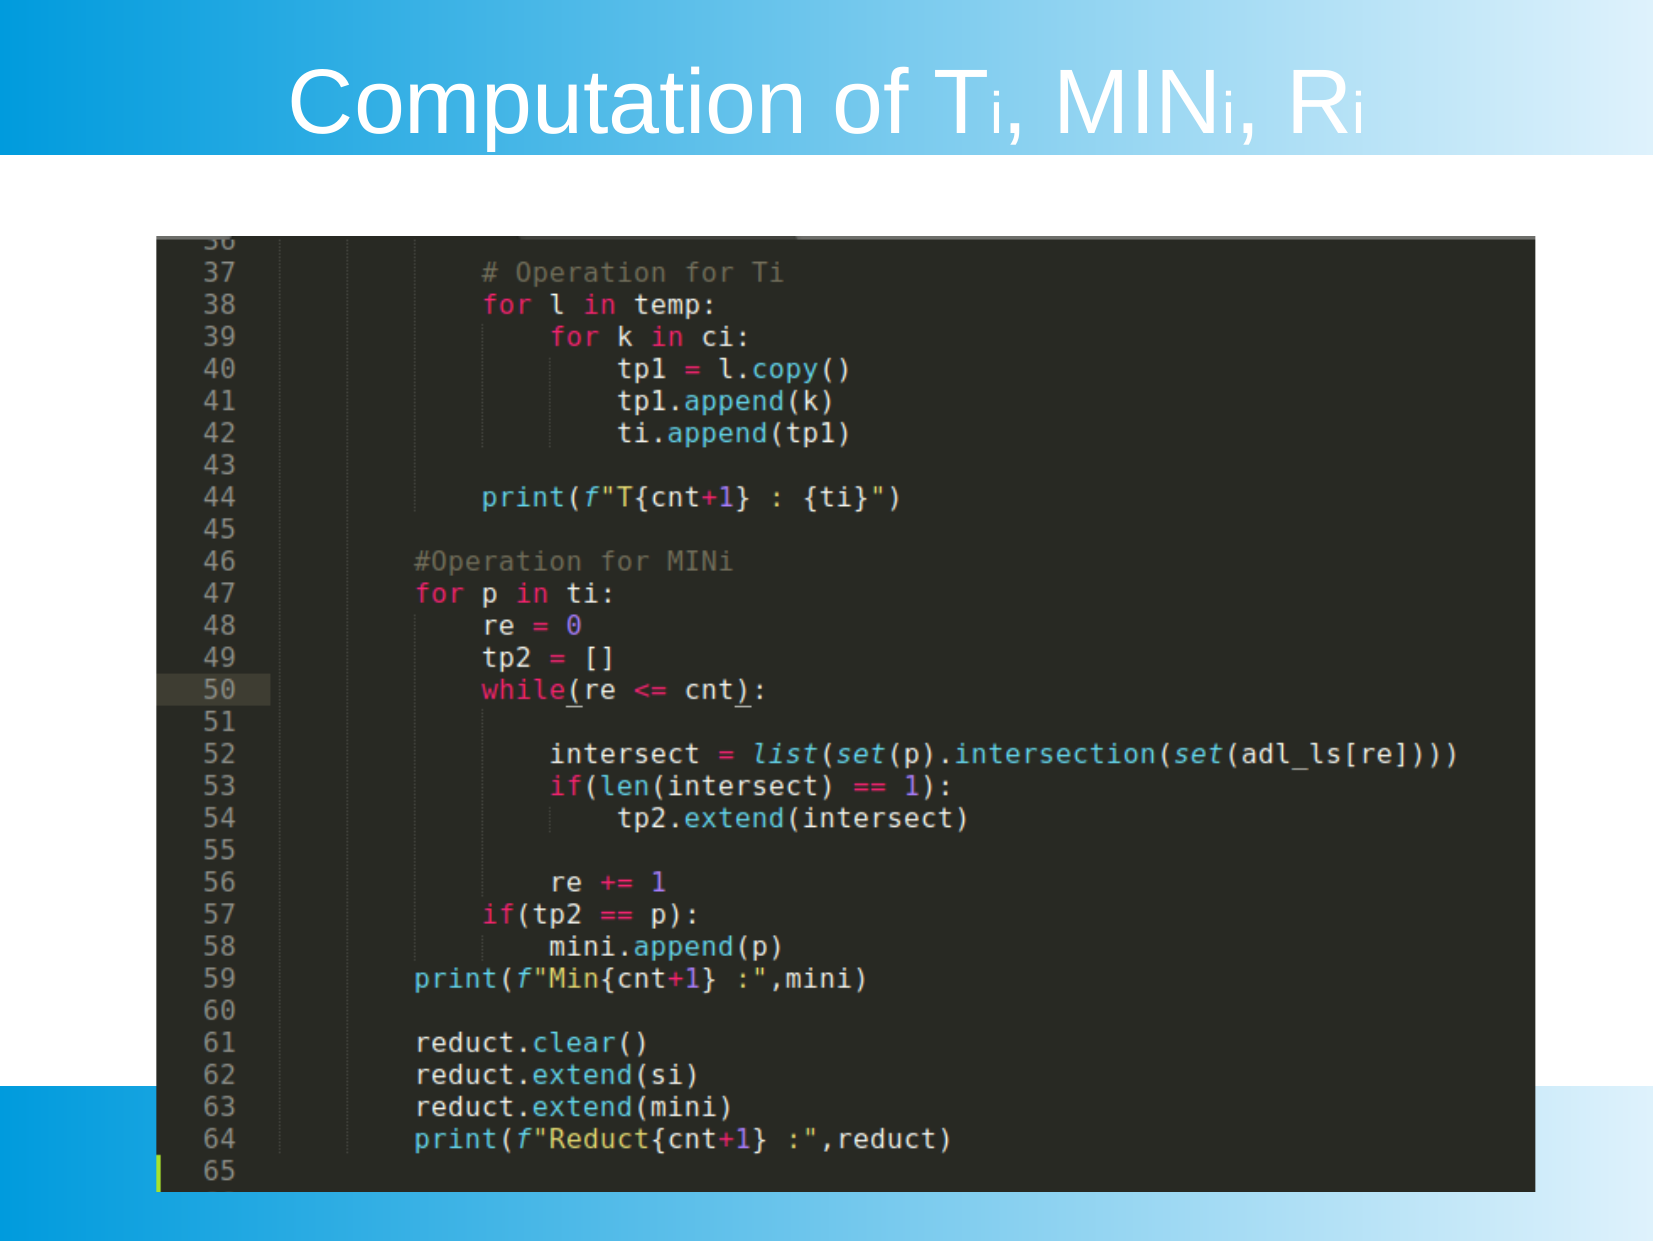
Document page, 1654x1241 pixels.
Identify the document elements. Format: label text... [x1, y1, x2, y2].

picture [156, 236, 1536, 1192]
title Computation of Ti, MINi, Ri [82, 49, 1571, 155]
